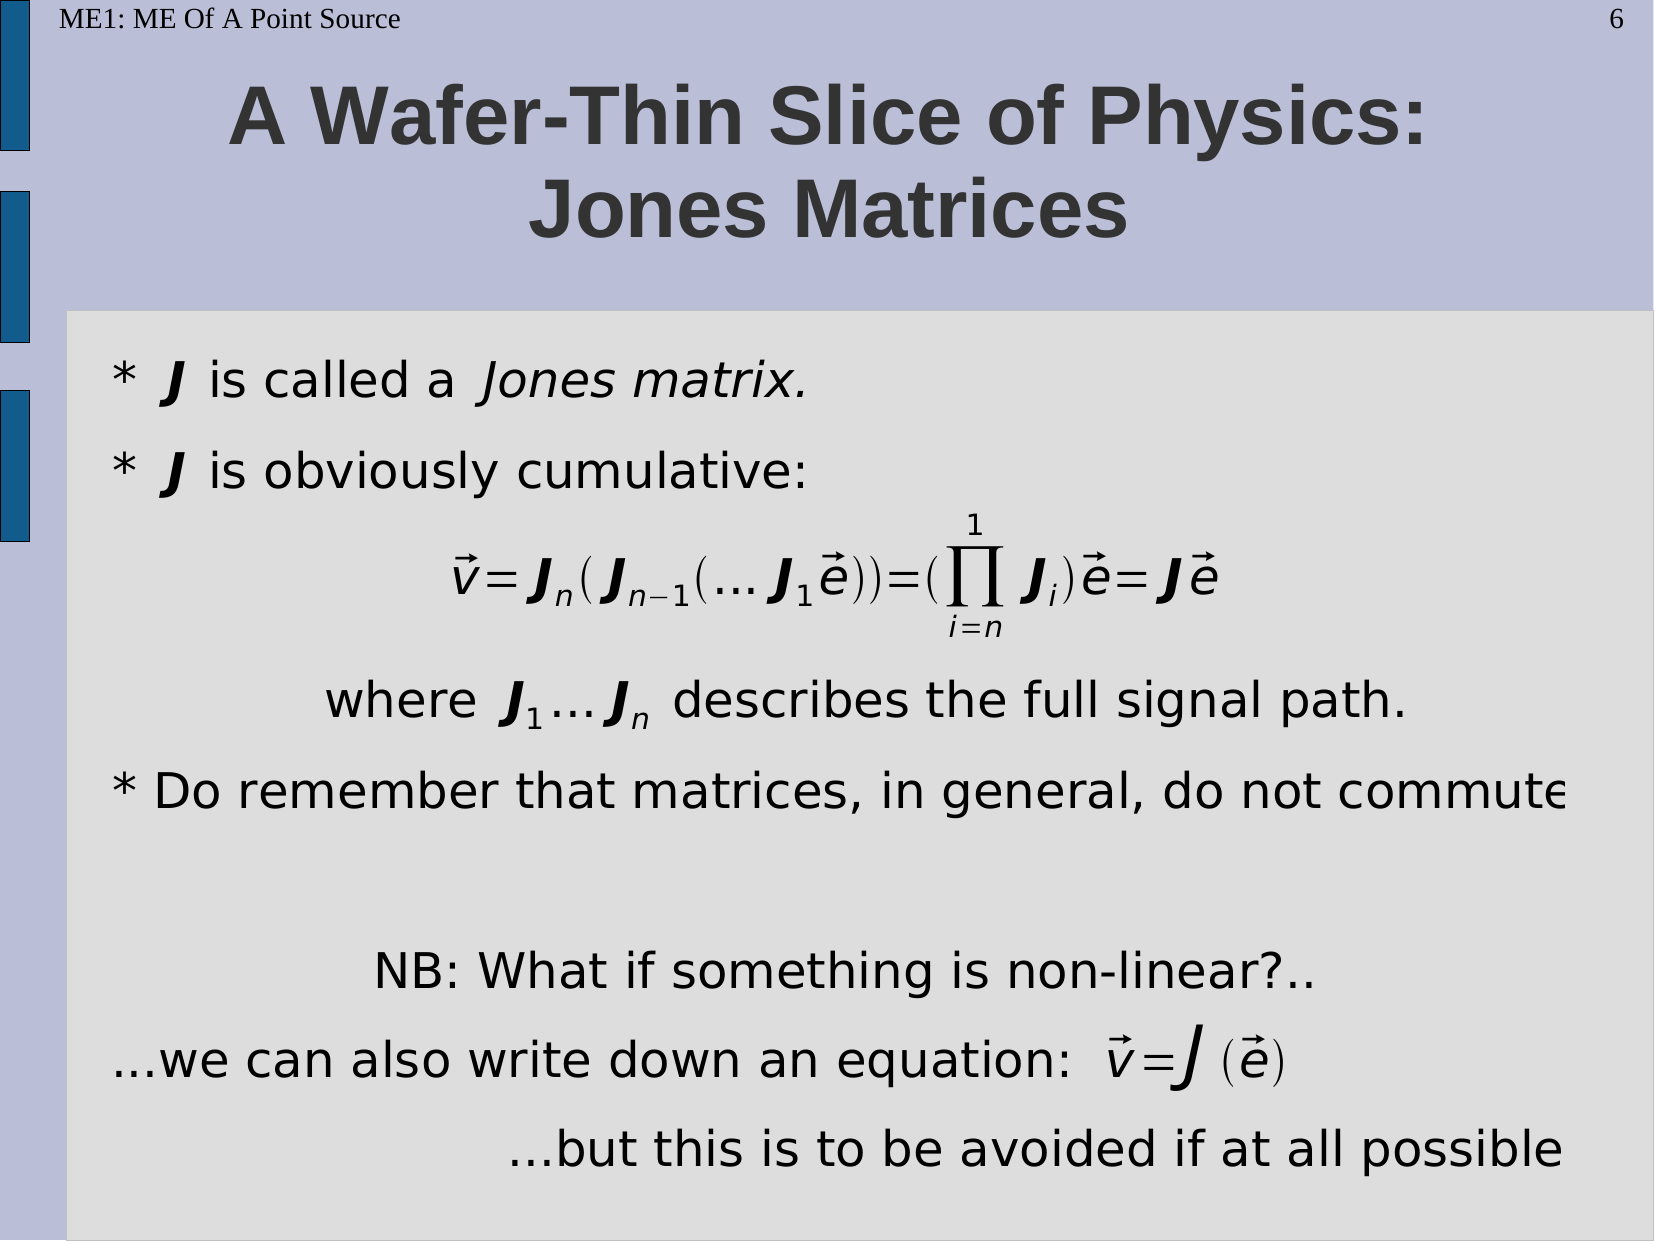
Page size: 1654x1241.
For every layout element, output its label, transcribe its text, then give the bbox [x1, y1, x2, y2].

chart [104, 329, 1565, 1185]
title A Wafer-Thin Slice of Physics: Jones Matrices [123, 59, 1536, 267]
